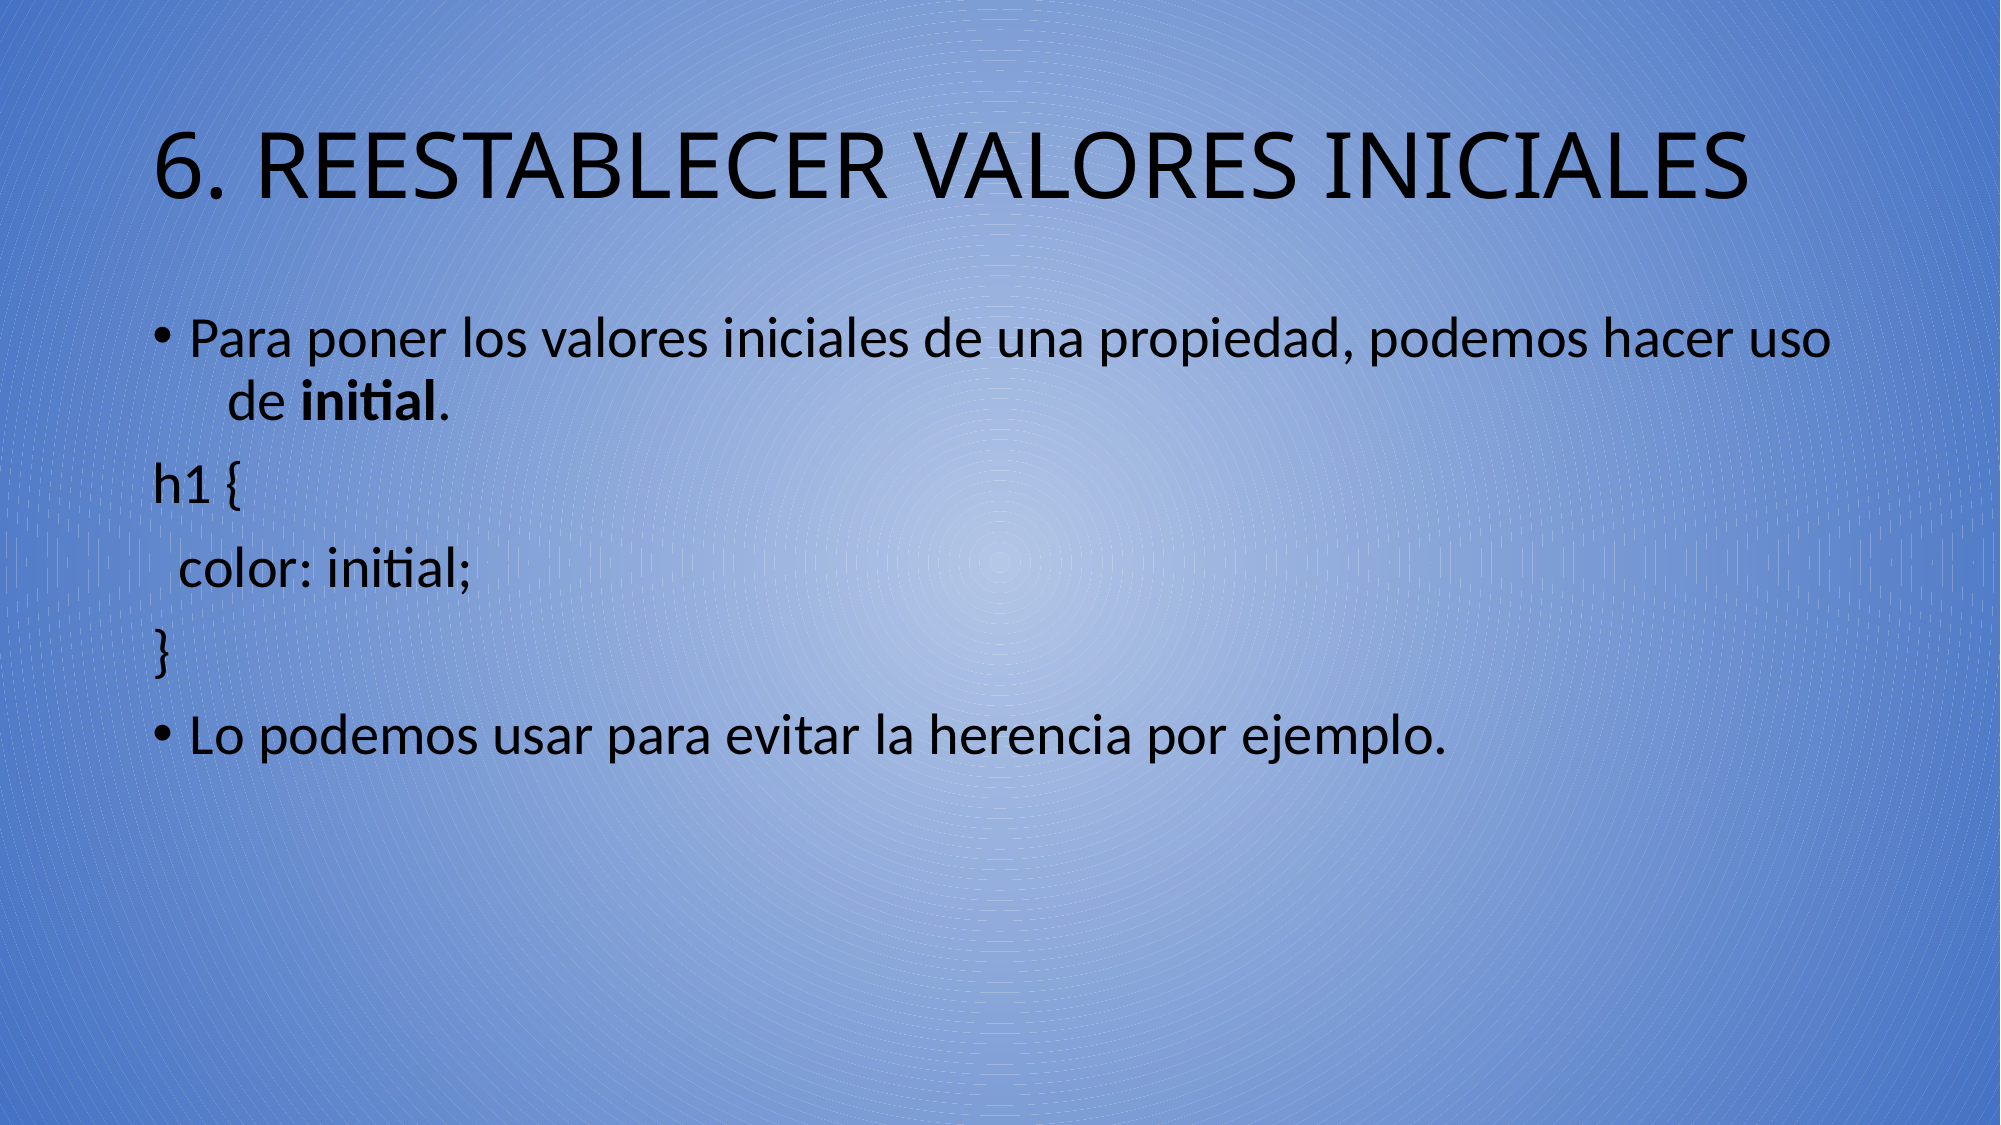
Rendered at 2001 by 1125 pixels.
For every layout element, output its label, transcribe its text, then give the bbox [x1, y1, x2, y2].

title 6. REESTABLECER VALORES INICIALES [137, 59, 1863, 278]
list Para poner los valores iniciales de una propiedad, podemos hacer uso de initial. h1 { color: initial; } Lo podemos usar para evitar la herencia por ejemplo. [137, 299, 1863, 1014]
